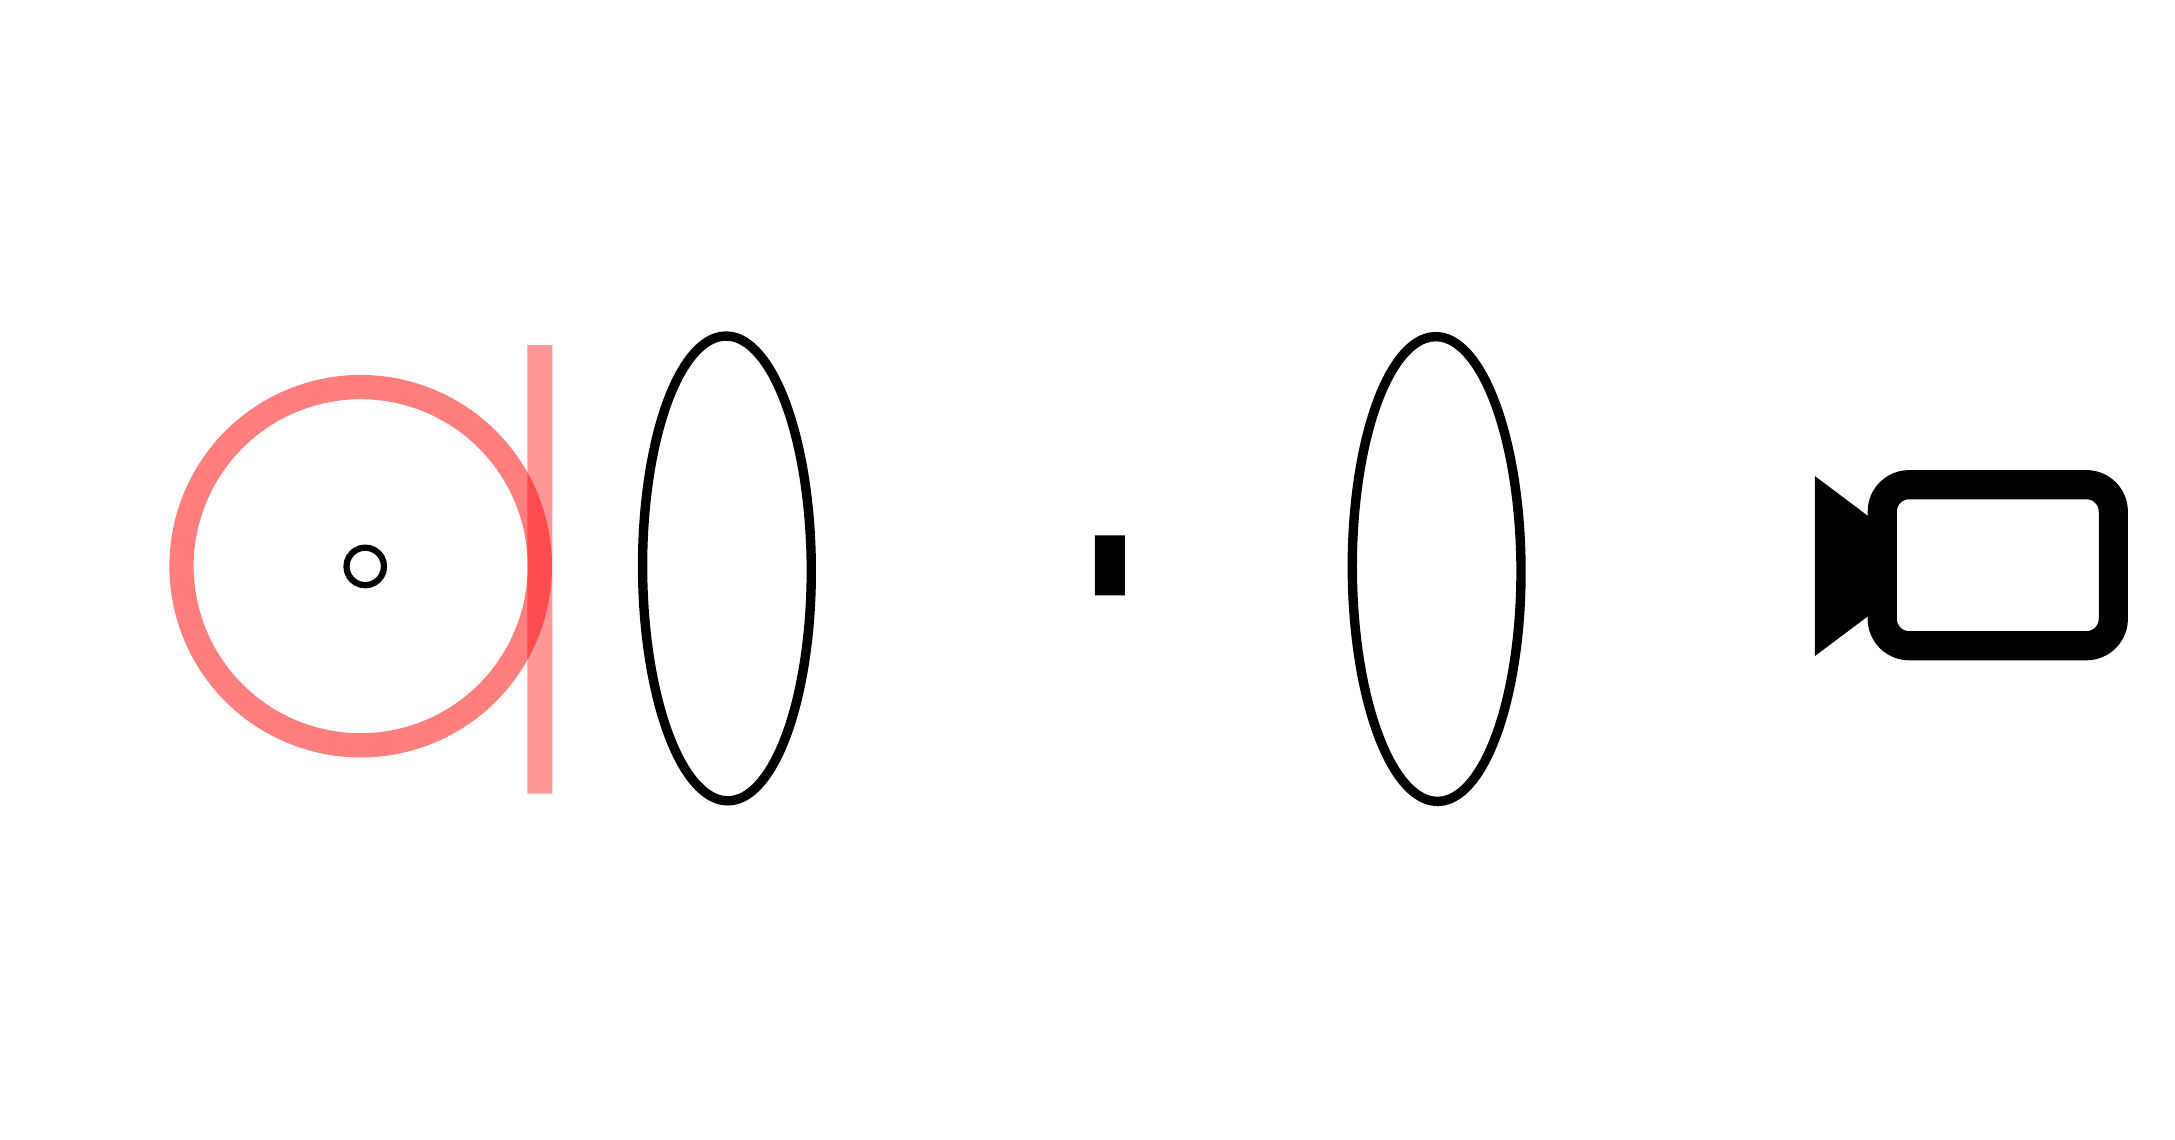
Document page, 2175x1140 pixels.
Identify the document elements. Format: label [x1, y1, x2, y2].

text_box [1352, 336, 1522, 802]
text_box [642, 336, 812, 801]
text_box [169, 374, 552, 758]
text_box [1814, 476, 1875, 657]
text_box [1094, 535, 1125, 596]
text_box [1882, 484, 2114, 646]
